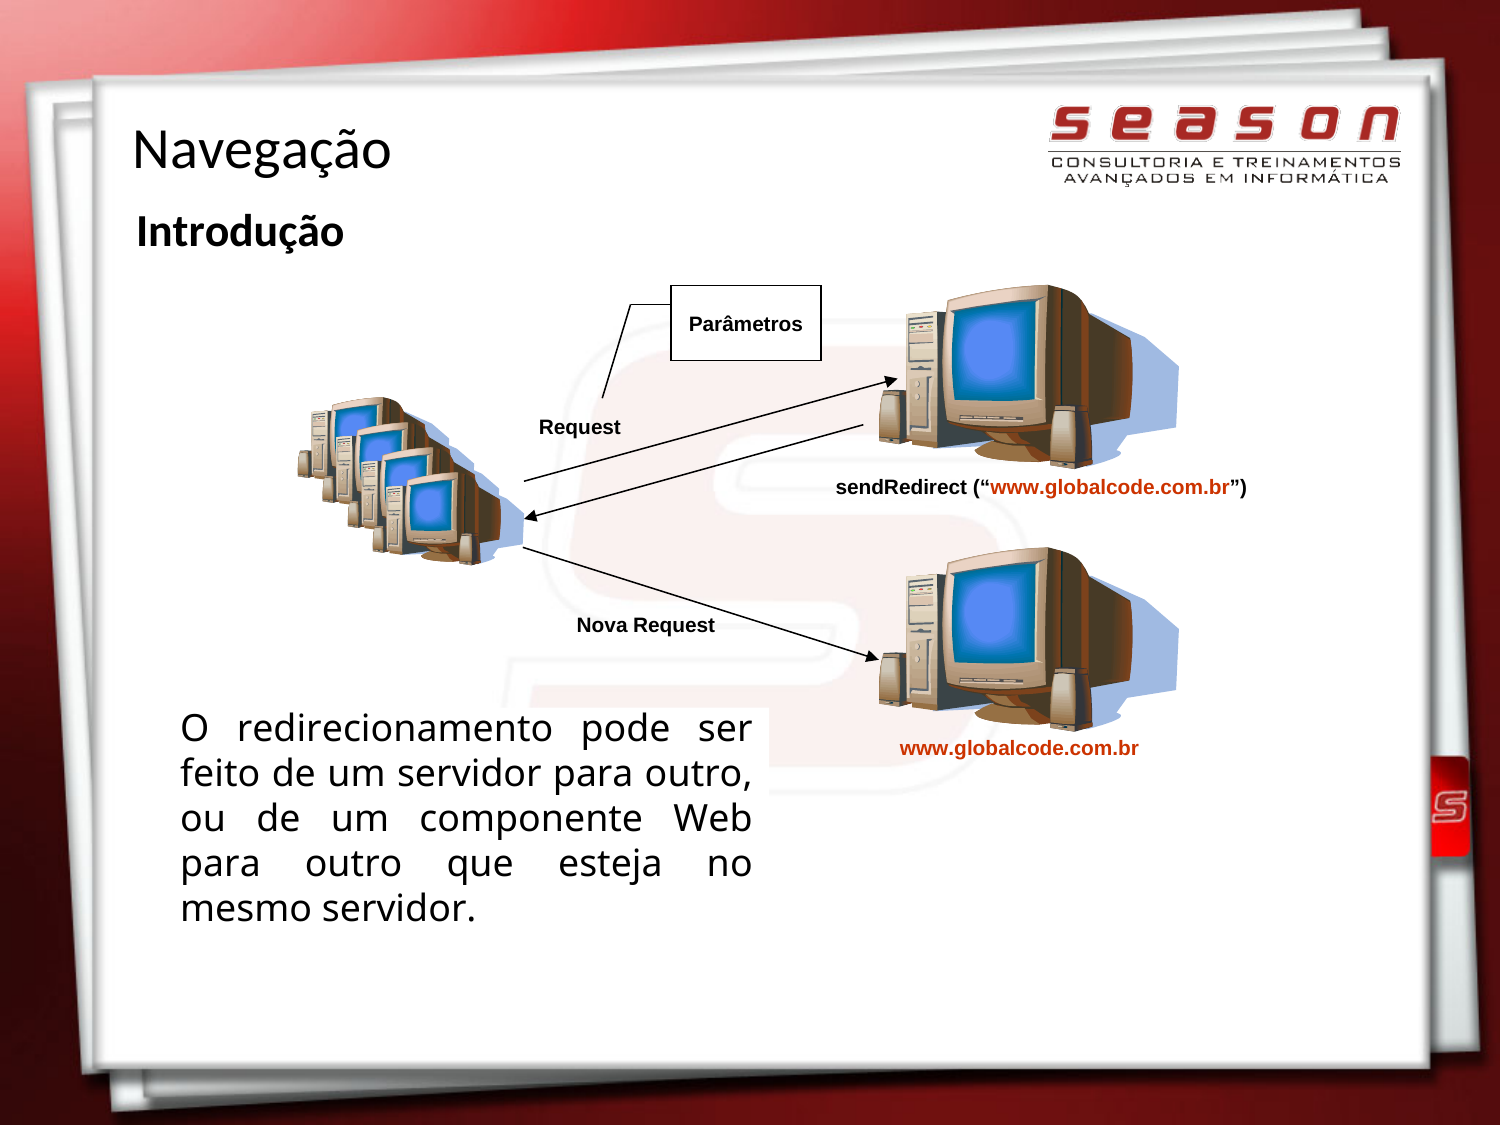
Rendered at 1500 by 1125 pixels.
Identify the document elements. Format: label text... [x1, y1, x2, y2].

text_box O redirecionamento pode ser feito de um servidor para outro, ou de um componente Web para outro que esteja no mesmo servidor. [165, 696, 768, 980]
text_box Parâmetros [602, 286, 821, 399]
text_box sendRedirect (“www.globalcode.com.br”) [806, 465, 1276, 512]
text_box Request [505, 405, 656, 463]
text_box Nova Request [541, 603, 751, 661]
text_box www.globalcode.com.br [878, 726, 1160, 784]
text_box Introdução [119, 200, 1240, 256]
title Navegação [118, 33, 1394, 257]
picture [0, 0, 1500, 1125]
